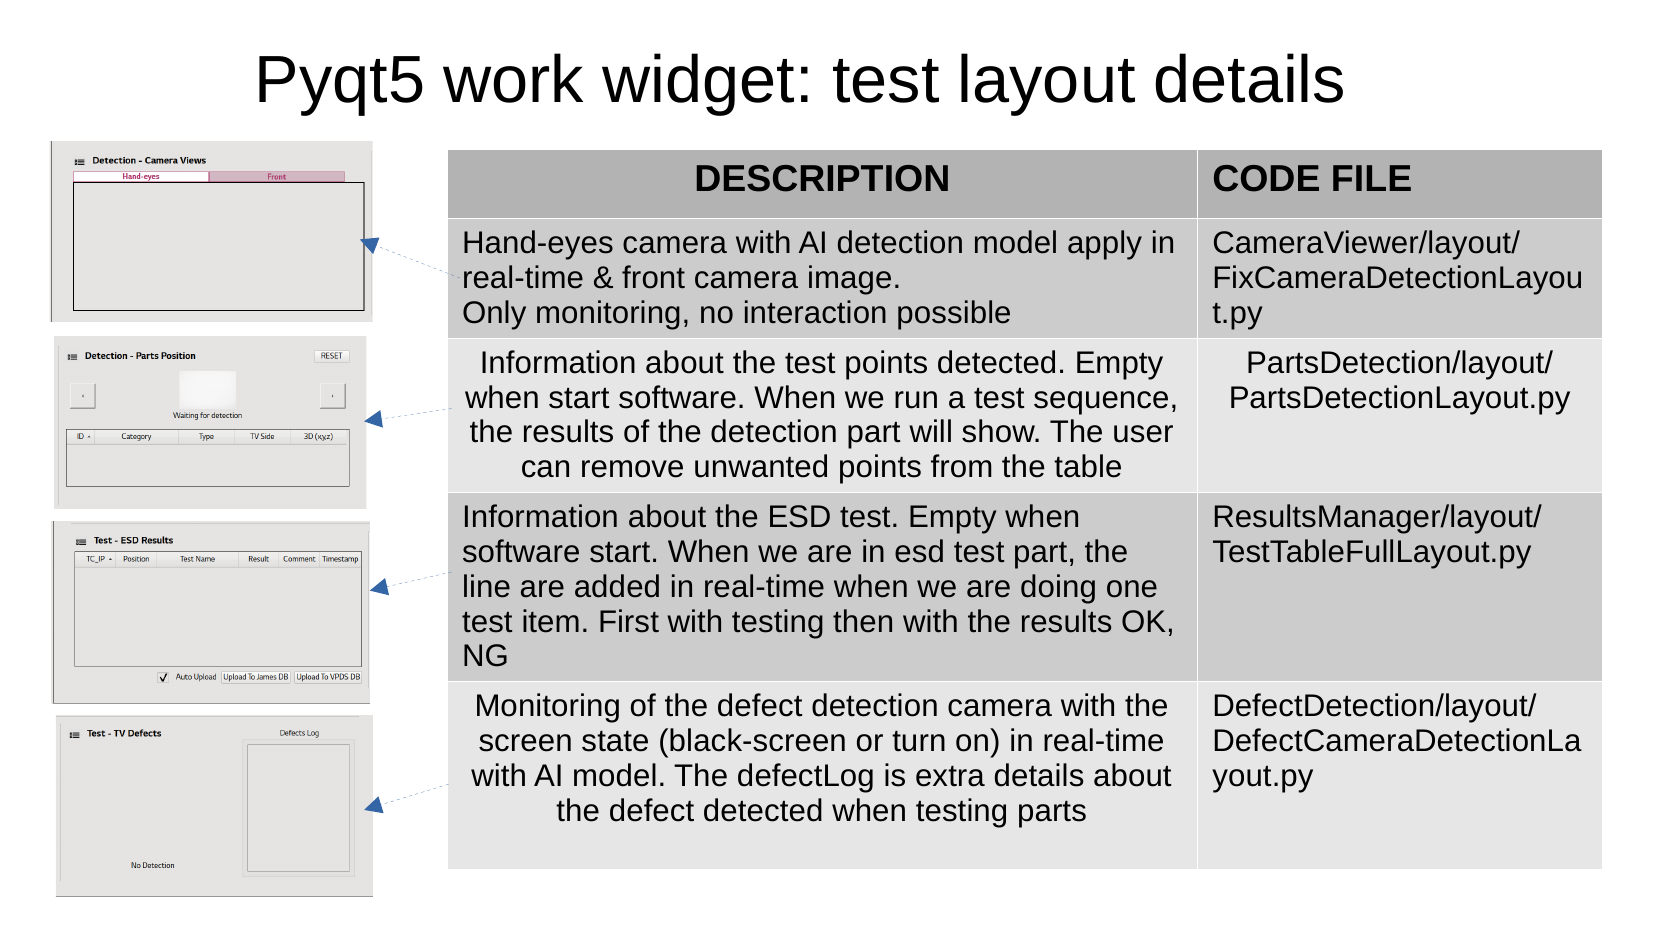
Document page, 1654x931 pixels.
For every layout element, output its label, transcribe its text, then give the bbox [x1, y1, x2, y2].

table_cell Information about the ESD test. Empty when software start. When we are in esd test part, the line are added in real-time when we are doing one test item. First with testing then with the results OK, NG [448, 493, 1197, 681]
picture [54, 336, 367, 509]
picture [55, 715, 373, 897]
table_cell Hand-eyes camera with AI detection model apply in real-time & front camera image. Only monitoring, no interaction possible [448, 219, 1197, 338]
table_header CODE FILE [1198, 150, 1602, 218]
table_cell CameraViewer/layout/FixCameraDetectionLayout.py [1198, 219, 1602, 338]
picture [51, 521, 370, 705]
picture [49, 141, 373, 322]
table_cell Monitoring of the defect detection camera with the screen state (black-screen or turn on) in real-time with AI model. The defectLog is extra details about the defect detected when testing parts [448, 682, 1197, 869]
table_header DESCRIPTION [448, 150, 1197, 218]
title Pyqt5 work widget: test layout details [53, 1, 1567, 158]
table_cell PartsDetection/layout/PartsDetectionLayout.py [1198, 339, 1602, 492]
table_cell ResultsManager/layout/TestTableFullLayout.py [1198, 493, 1602, 681]
table_cell Information about the test points detected. Empty when start software. When we run a test sequence, the results of the detection part will show. The user can remove unwanted points from the table [448, 339, 1197, 492]
table_cell DefectDetection/layout/DefectCameraDetectionLayout.py [1198, 682, 1602, 869]
